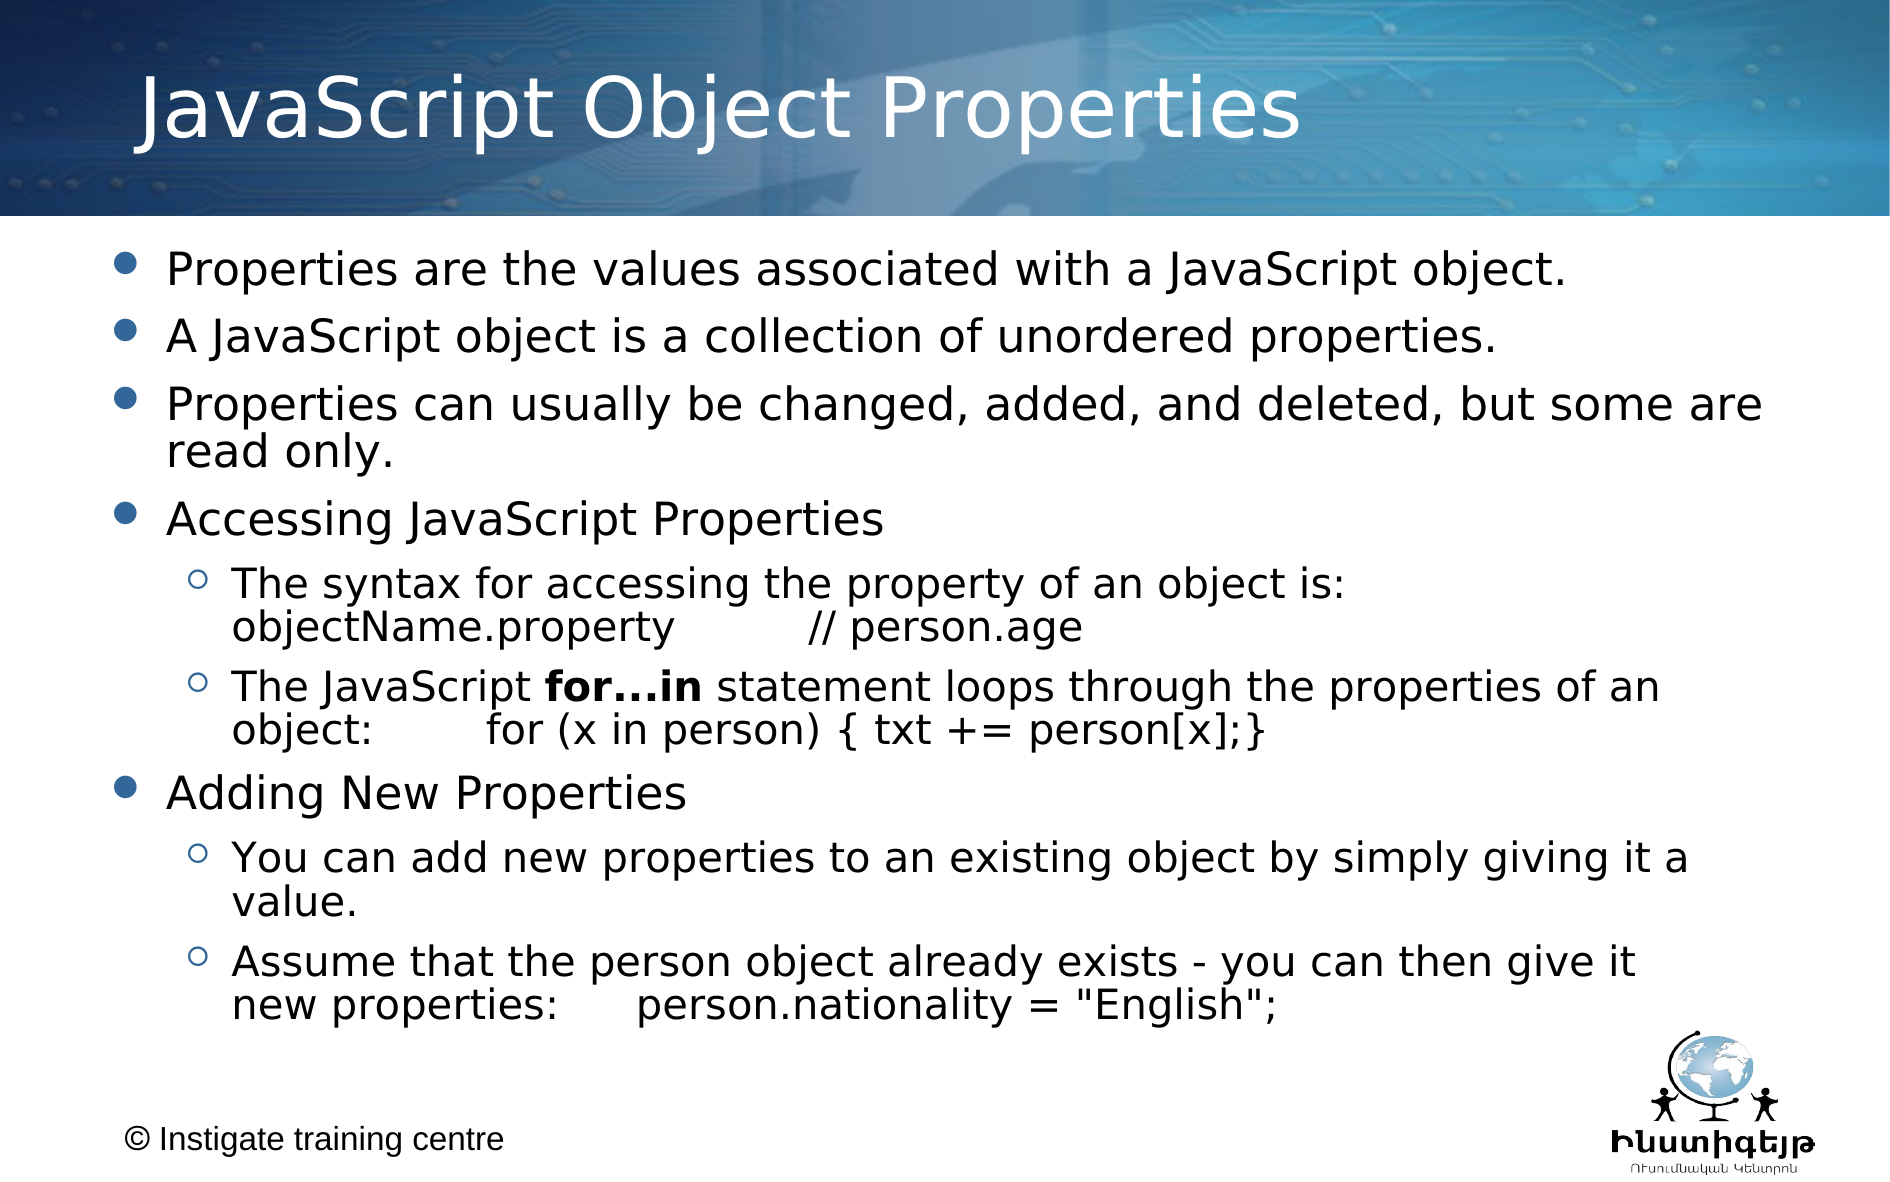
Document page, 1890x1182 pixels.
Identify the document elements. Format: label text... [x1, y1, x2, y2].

picture [1612, 1030, 1815, 1175]
list Properties are the values associated with a JavaScript object. A JavaScript object is a collection of unordered properties. Properties can usually be changed, added, and deleted, but some are read only. Accessing JavaScript Properties The syntax for accessing the property of an object is: objectName.property // person.age The JavaScript for...in statement loops through the properties of an object: for (x in person) { txt += person[x];} Adding New Properties You can add new properties to an existing object by simply giving it a value. Assume that the person object already exists - you can then give it new properties: person.nationality = "English"; [110, 247, 1801, 276]
picture [0, 0, 1890, 216]
